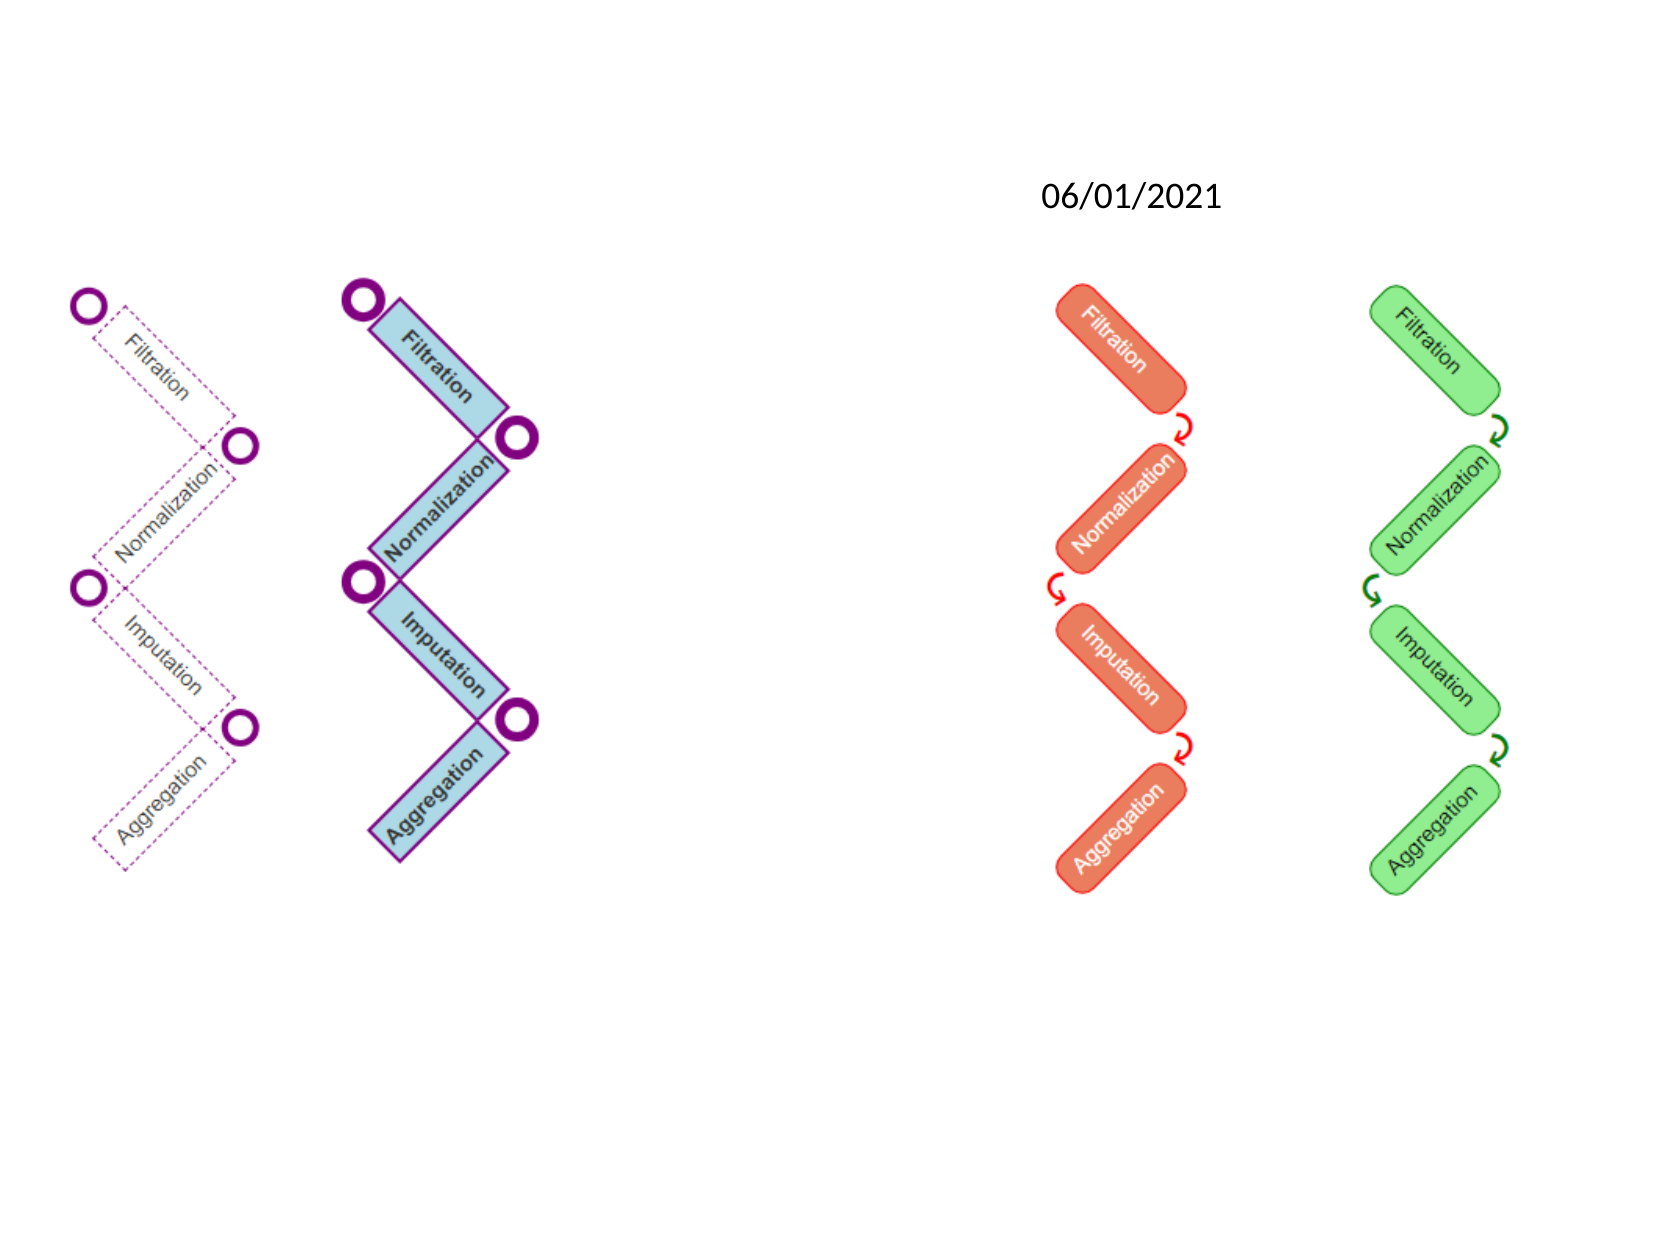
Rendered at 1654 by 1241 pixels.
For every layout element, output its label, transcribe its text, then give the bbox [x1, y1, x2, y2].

picture [317, 267, 567, 878]
picture [47, 274, 277, 886]
picture [1026, 271, 1225, 910]
picture [1346, 274, 1542, 907]
text_box 06/01/2021 [1026, 163, 1240, 224]
